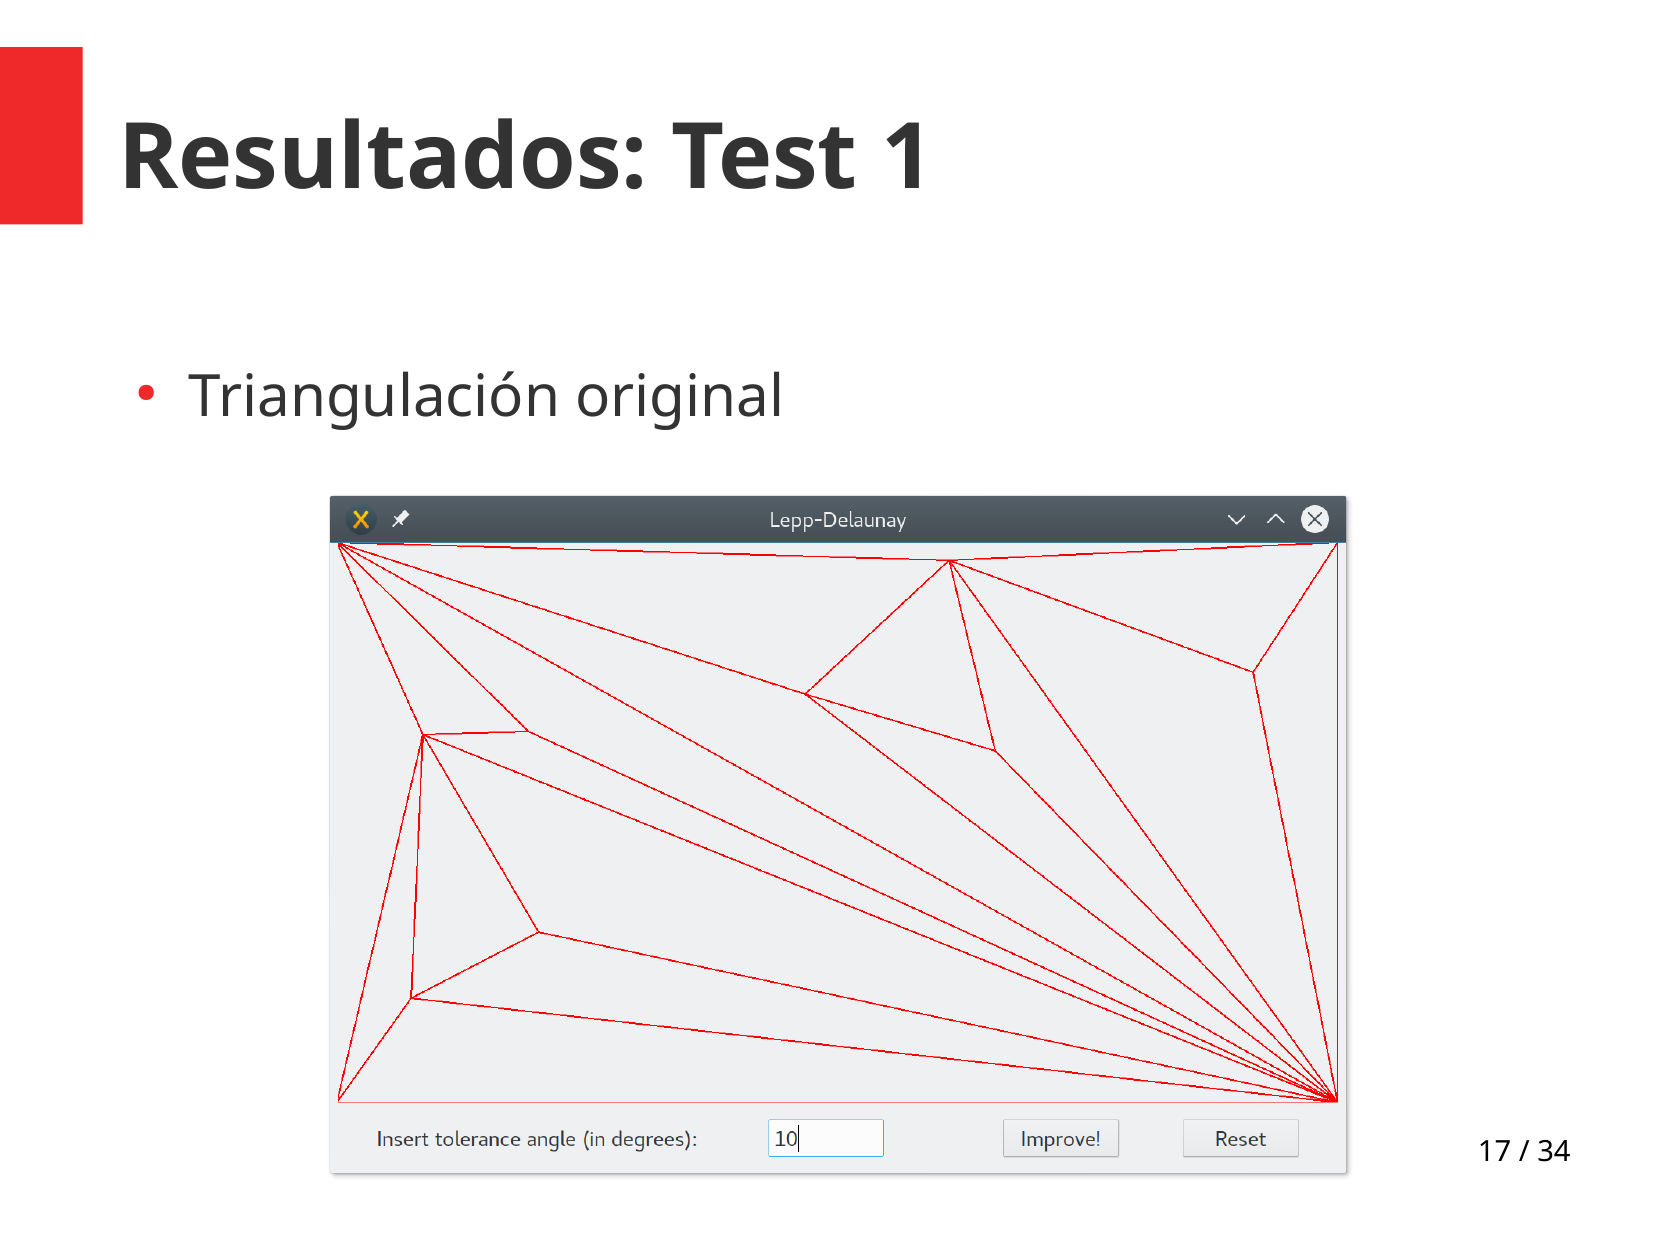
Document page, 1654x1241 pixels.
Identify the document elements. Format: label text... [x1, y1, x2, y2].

picture [324, 490, 1356, 1183]
list Triangulación original [118, 354, 1536, 1074]
title Resultados: Test 1 [118, 49, 1571, 257]
